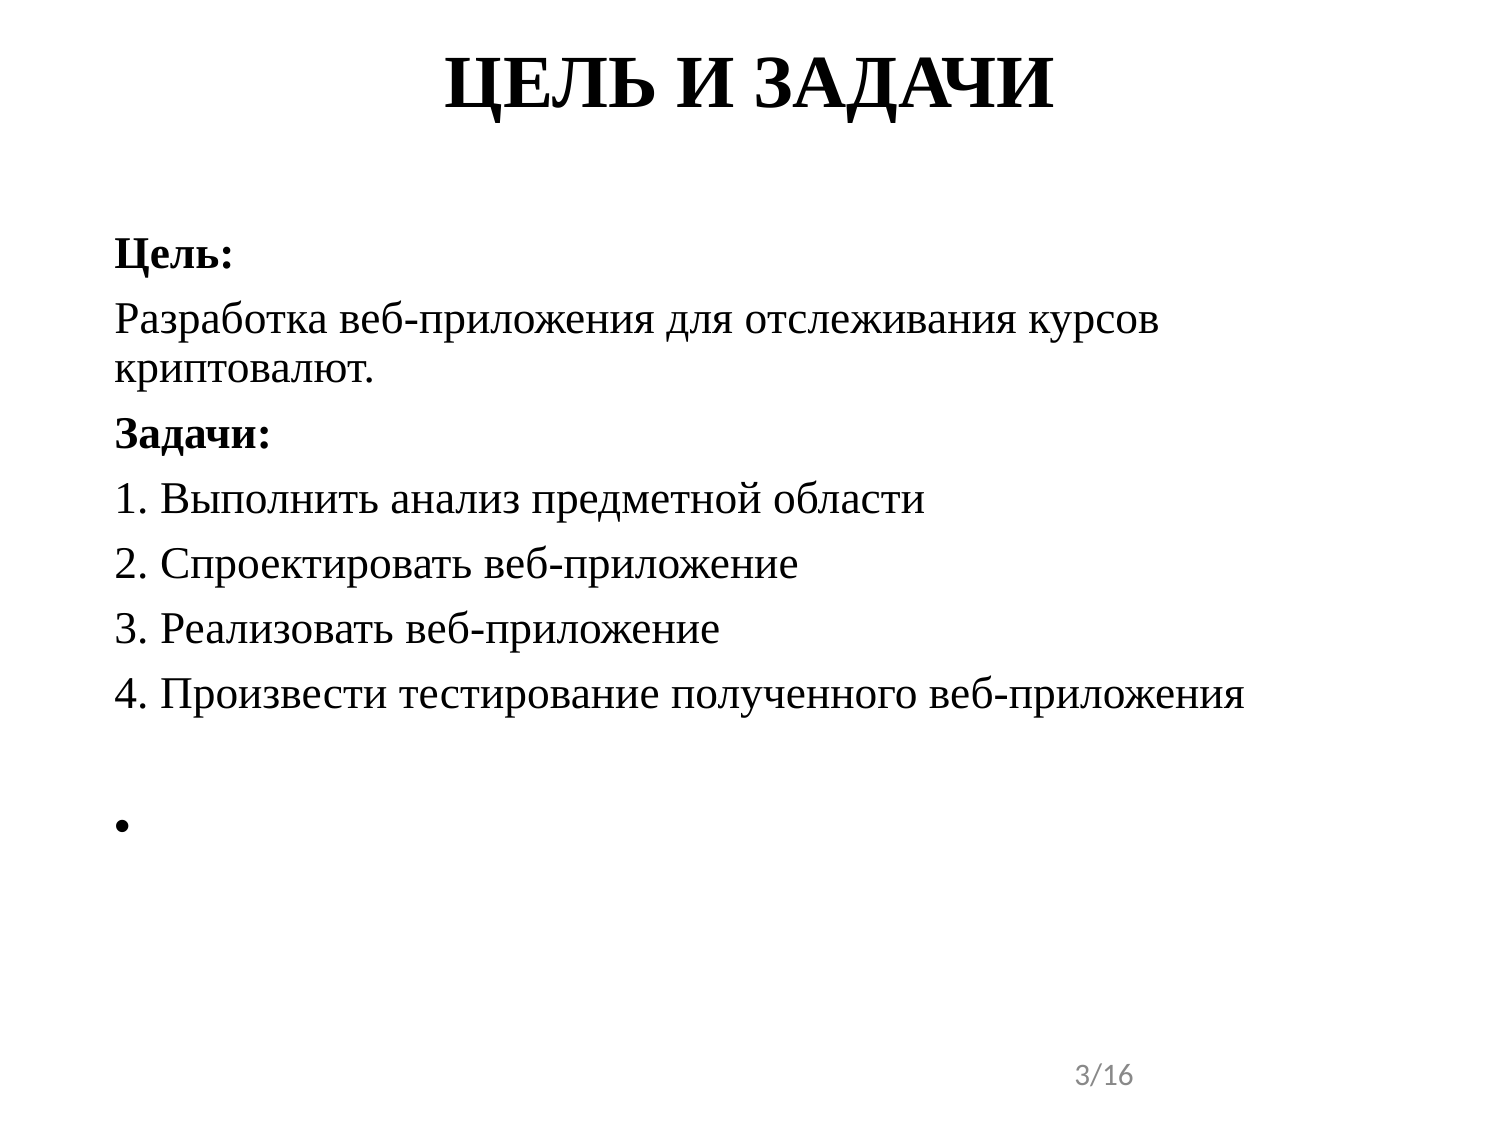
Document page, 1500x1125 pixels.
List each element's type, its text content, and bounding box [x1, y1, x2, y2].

list Цель: Разработка веб-приложения для отслеживания курсов криптовалют. Задачи: 1. Выполнить анализ предметной области 2. Спроектировать веб-приложение 3. Реализовать веб-приложение 4. Произвести тестирование полученного веб-приложения [103, 223, 1282, 766]
title ЦЕЛЬ И ЗАДАЧИ [0, 0, 1500, 167]
slide_number 3/16 [1059, 1042, 1397, 1103]
